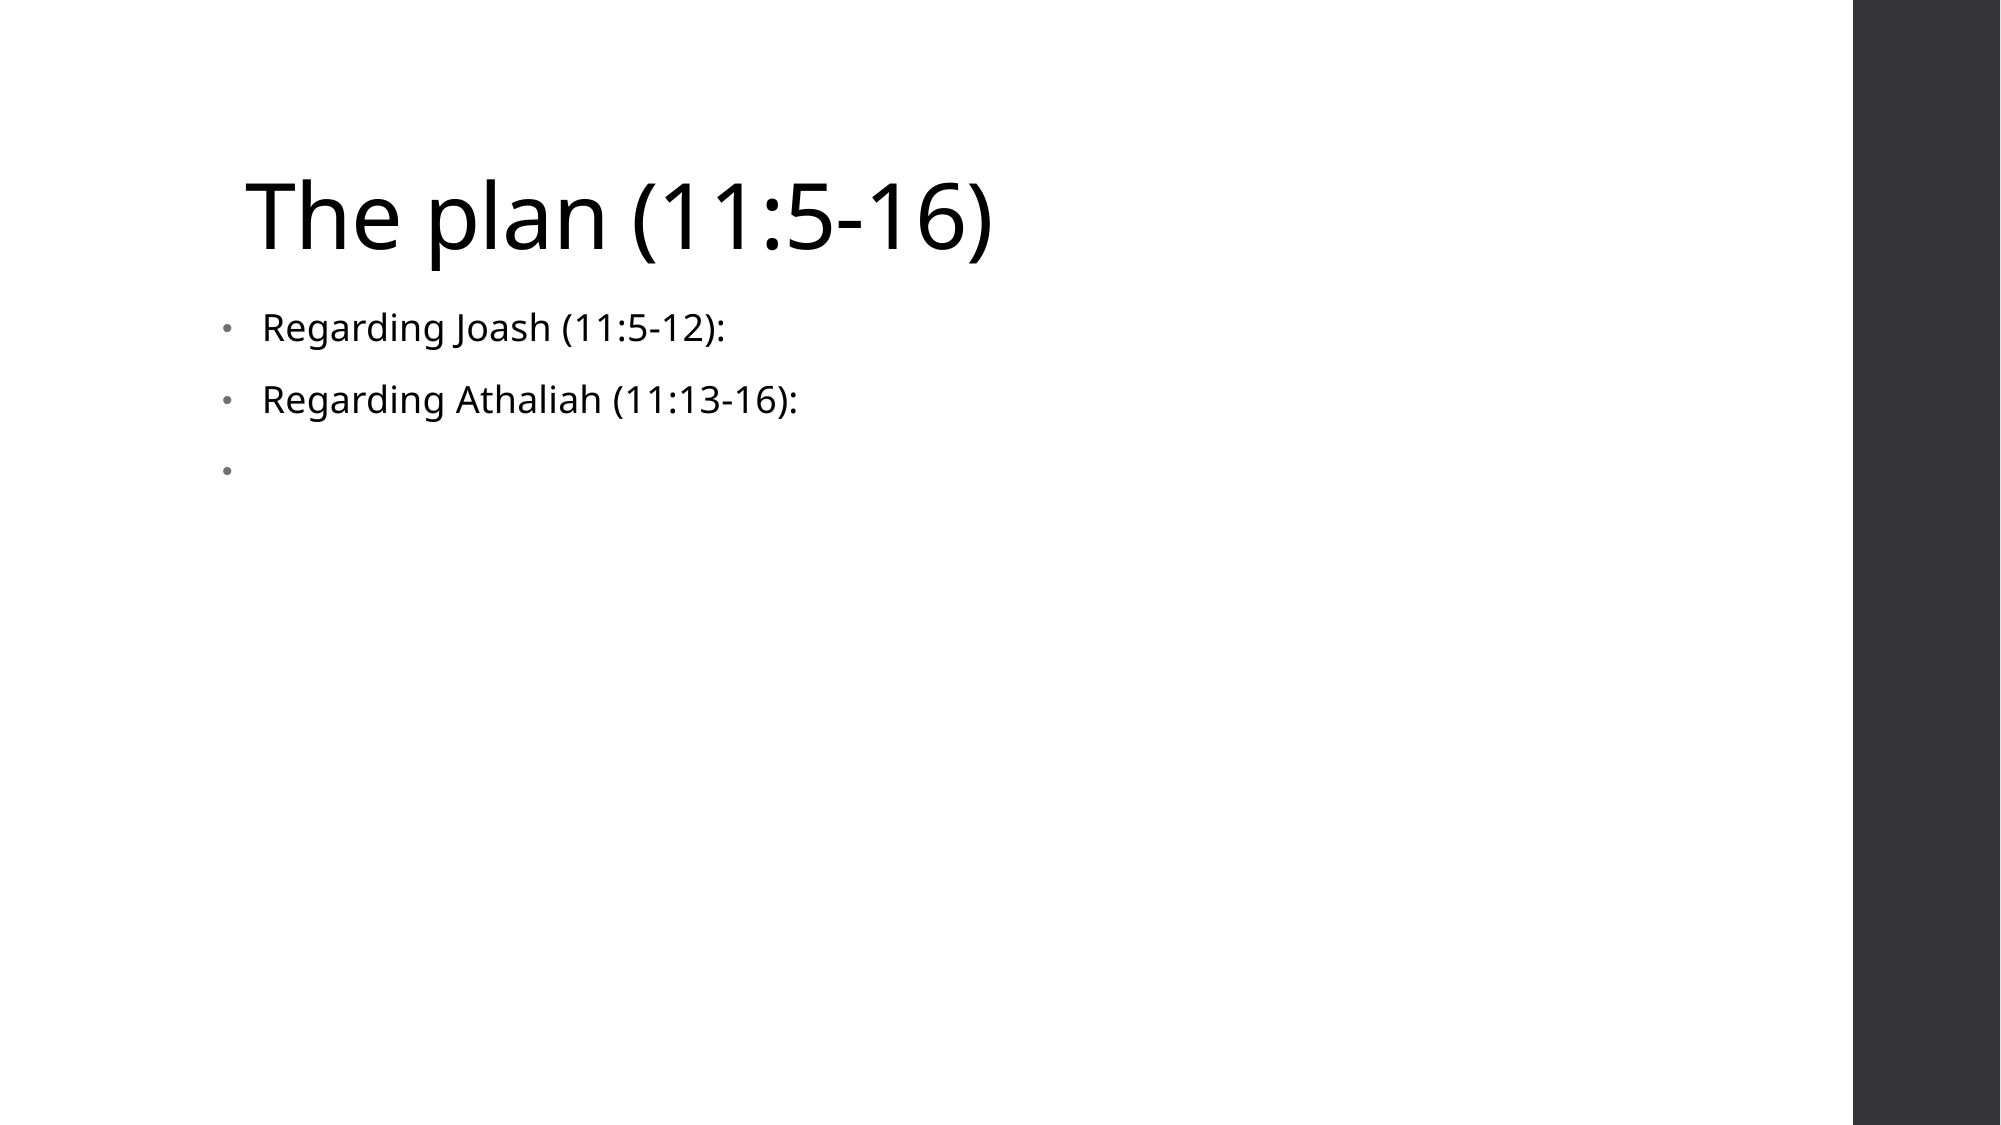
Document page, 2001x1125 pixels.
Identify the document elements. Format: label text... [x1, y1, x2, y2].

title The plan (11:5-16) [206, 60, 1797, 278]
list Regarding Joash (11:5-12): Regarding Athaliah (11:13-16): [206, 299, 1617, 1014]
